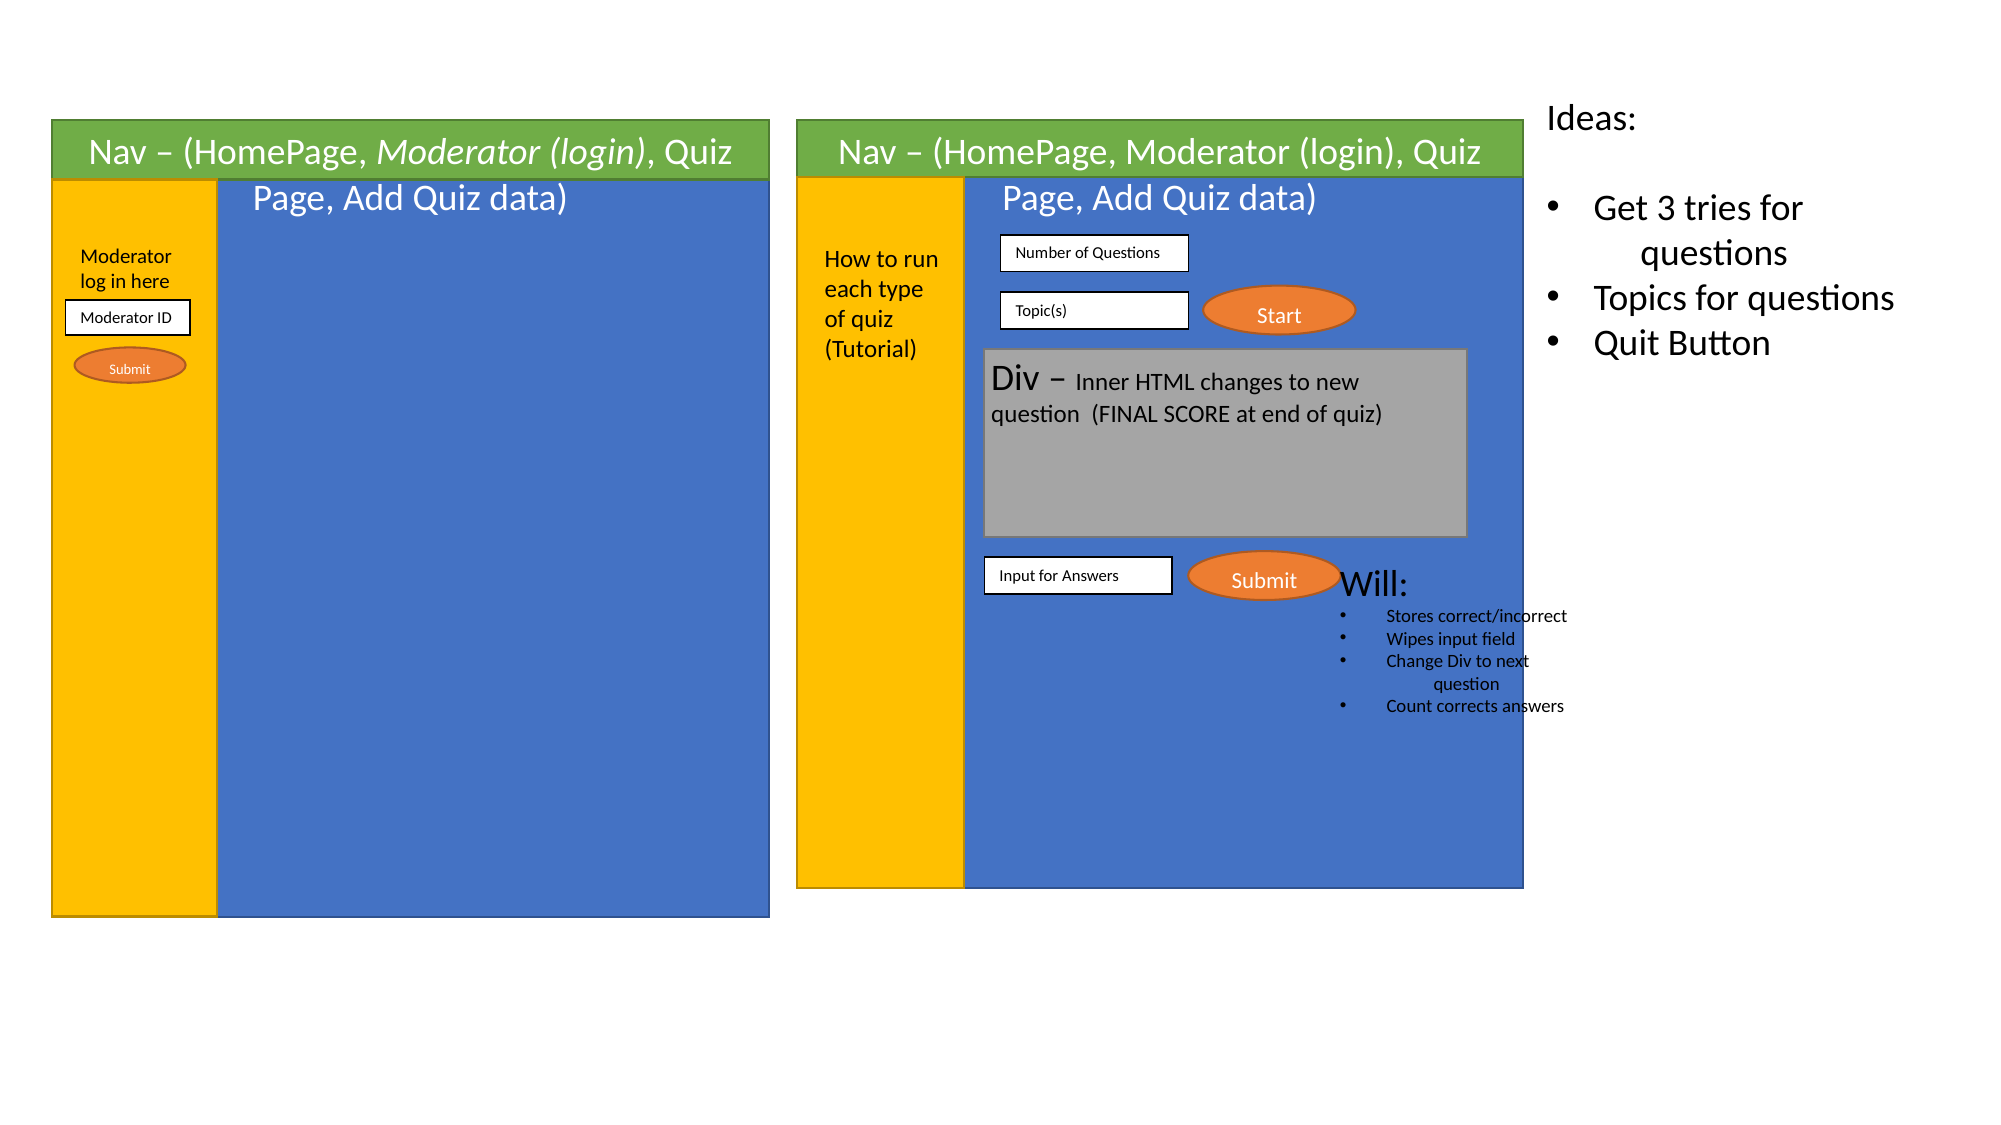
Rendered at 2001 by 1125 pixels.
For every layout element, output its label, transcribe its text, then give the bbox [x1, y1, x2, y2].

text_box Div – Inner HTML changes to new question (FINAL SCORE at end of quiz) [976, 345, 1468, 437]
text_box Number of Questions [1000, 234, 1189, 272]
text_box Topic(s) [1000, 292, 1189, 329]
text_box Start [1203, 285, 1356, 335]
text_box Nav – (HomePage, Moderator (login), Quiz Page, Add Quiz data) [797, 120, 1523, 177]
text_box Nav – (HomePage, Moderator (login), Quiz Page, Add Quiz data) [52, 120, 769, 180]
text_box Moderator log in here [65, 234, 204, 301]
text_box Will: Stores correct/incorrect Wipes input field Change Div to next question Count corrects answers [1324, 551, 1612, 726]
text_box Submit [1188, 551, 1324, 601]
text_box Moderator ID [65, 299, 190, 336]
text_box How to run each type of quiz (Tutorial) [809, 234, 957, 409]
text_box [797, 177, 1523, 888]
text_box Input for Answers [984, 557, 1173, 595]
text_box Ideas: Get 3 tries for questions Topics for questions Quit Button [1531, 85, 1948, 419]
text_box Submit [74, 347, 186, 383]
text_box [52, 180, 769, 917]
